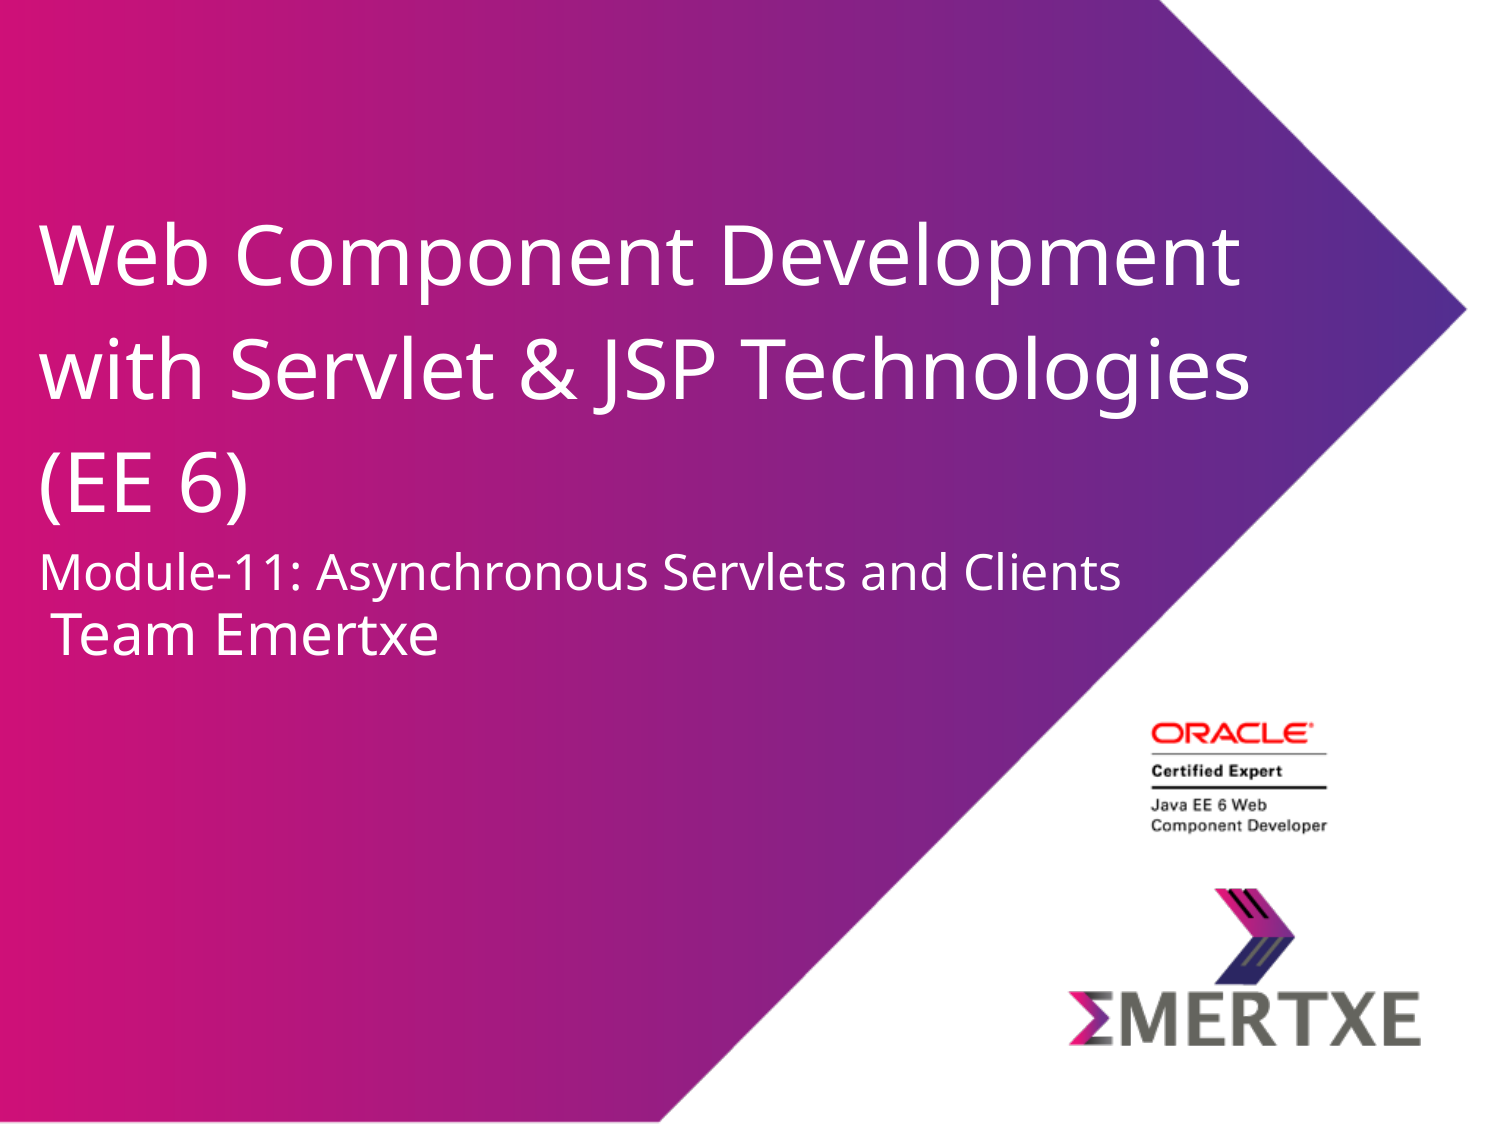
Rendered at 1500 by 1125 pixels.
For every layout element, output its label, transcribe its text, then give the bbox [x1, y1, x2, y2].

text_box Web Component Development with Servlet & JSP Technologies (EE 6) Module-11: Asynchronous Servlets and Clients [23, 189, 1371, 686]
text_box Team Emertxe [35, 585, 626, 669]
picture [0, 0, 1500, 1125]
